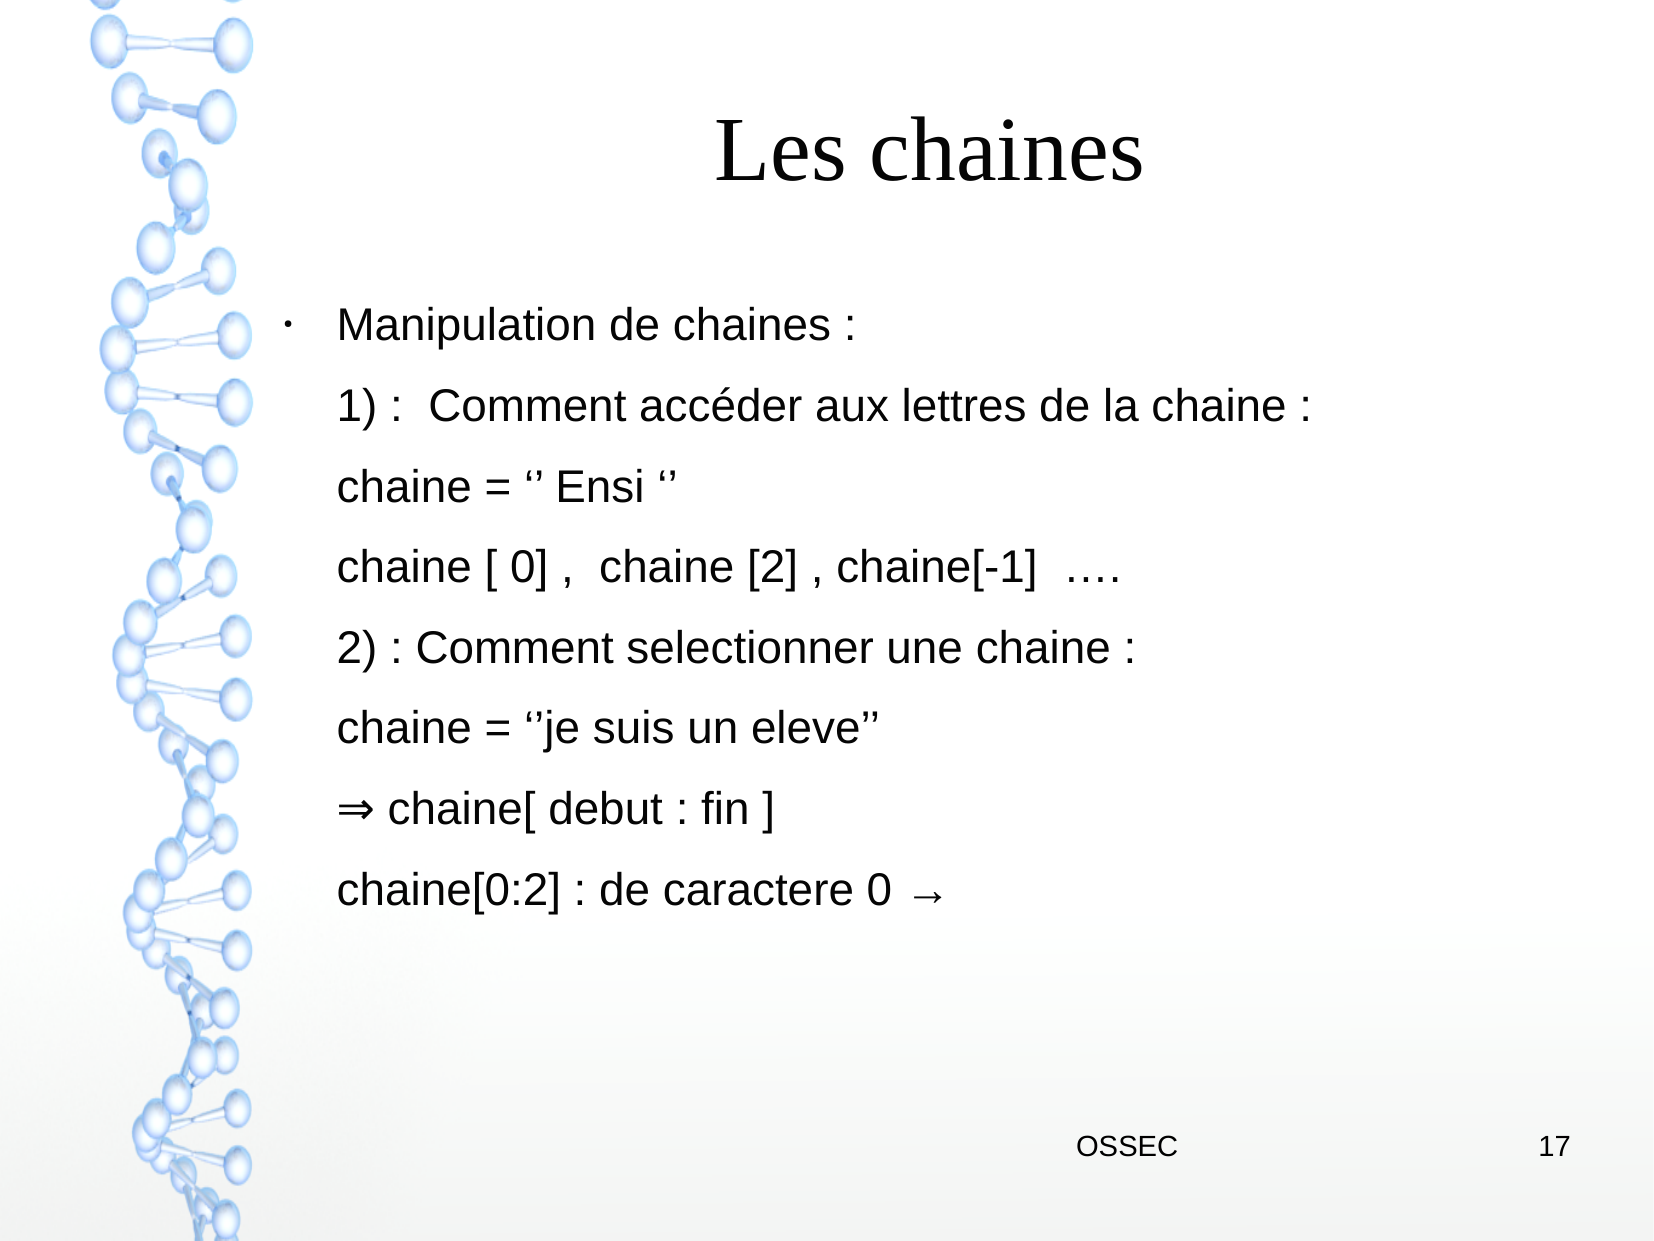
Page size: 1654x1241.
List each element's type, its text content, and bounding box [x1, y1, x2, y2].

list Manipulation de chaines : 1) : Comment accéder aux lettres de la chaine : chaine = ‘’ Ensi ‘’ chaine [ 0] , chaine [2] , chaine[-1] …. 2) : Comment selectionner une chaine : chaine = ‘’je suis un eleve’’ ⇒ chaine[ debut : fin ] chaine[0:2] : de caractere 0 → [265, 299, 1595, 1019]
picture [0, 0, 1654, 1241]
title Les chaines [265, 47, 1595, 252]
